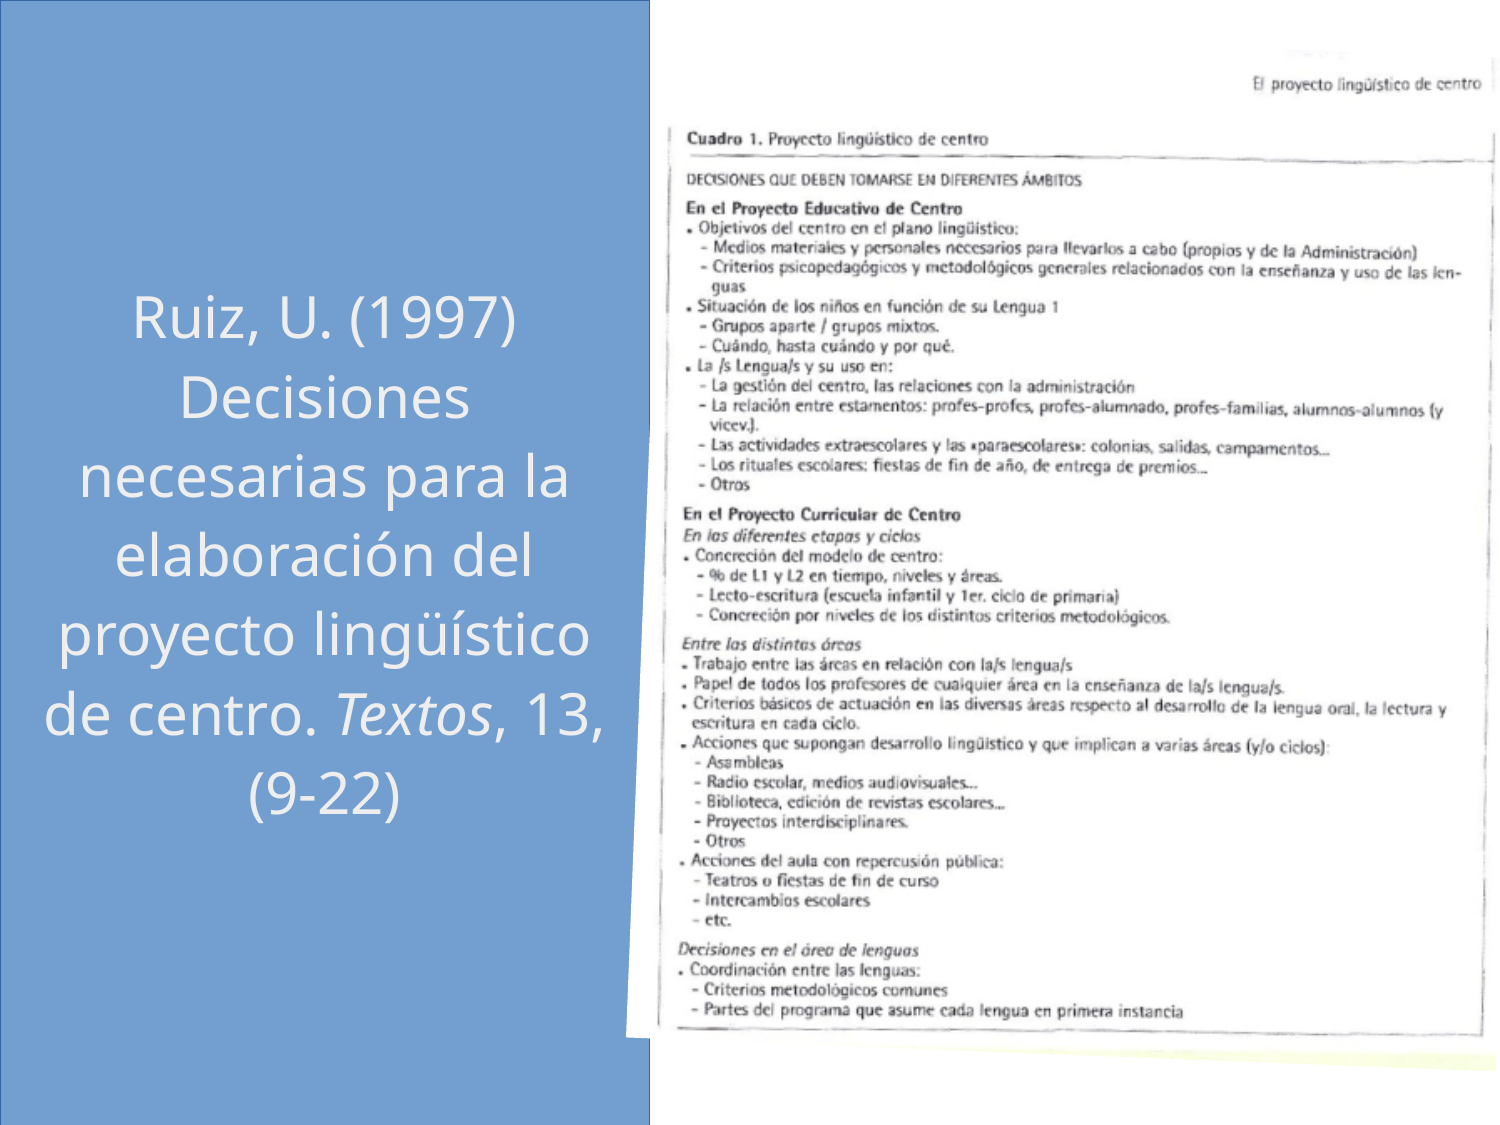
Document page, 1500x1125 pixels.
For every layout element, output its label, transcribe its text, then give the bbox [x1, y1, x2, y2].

title Ruiz, U. (1997) Decisiones necesarias para la elaboración del proyecto lingüístico de centro. Textos, 13, (9-22) [35, 44, 615, 1063]
picture [626, 25, 1500, 1072]
